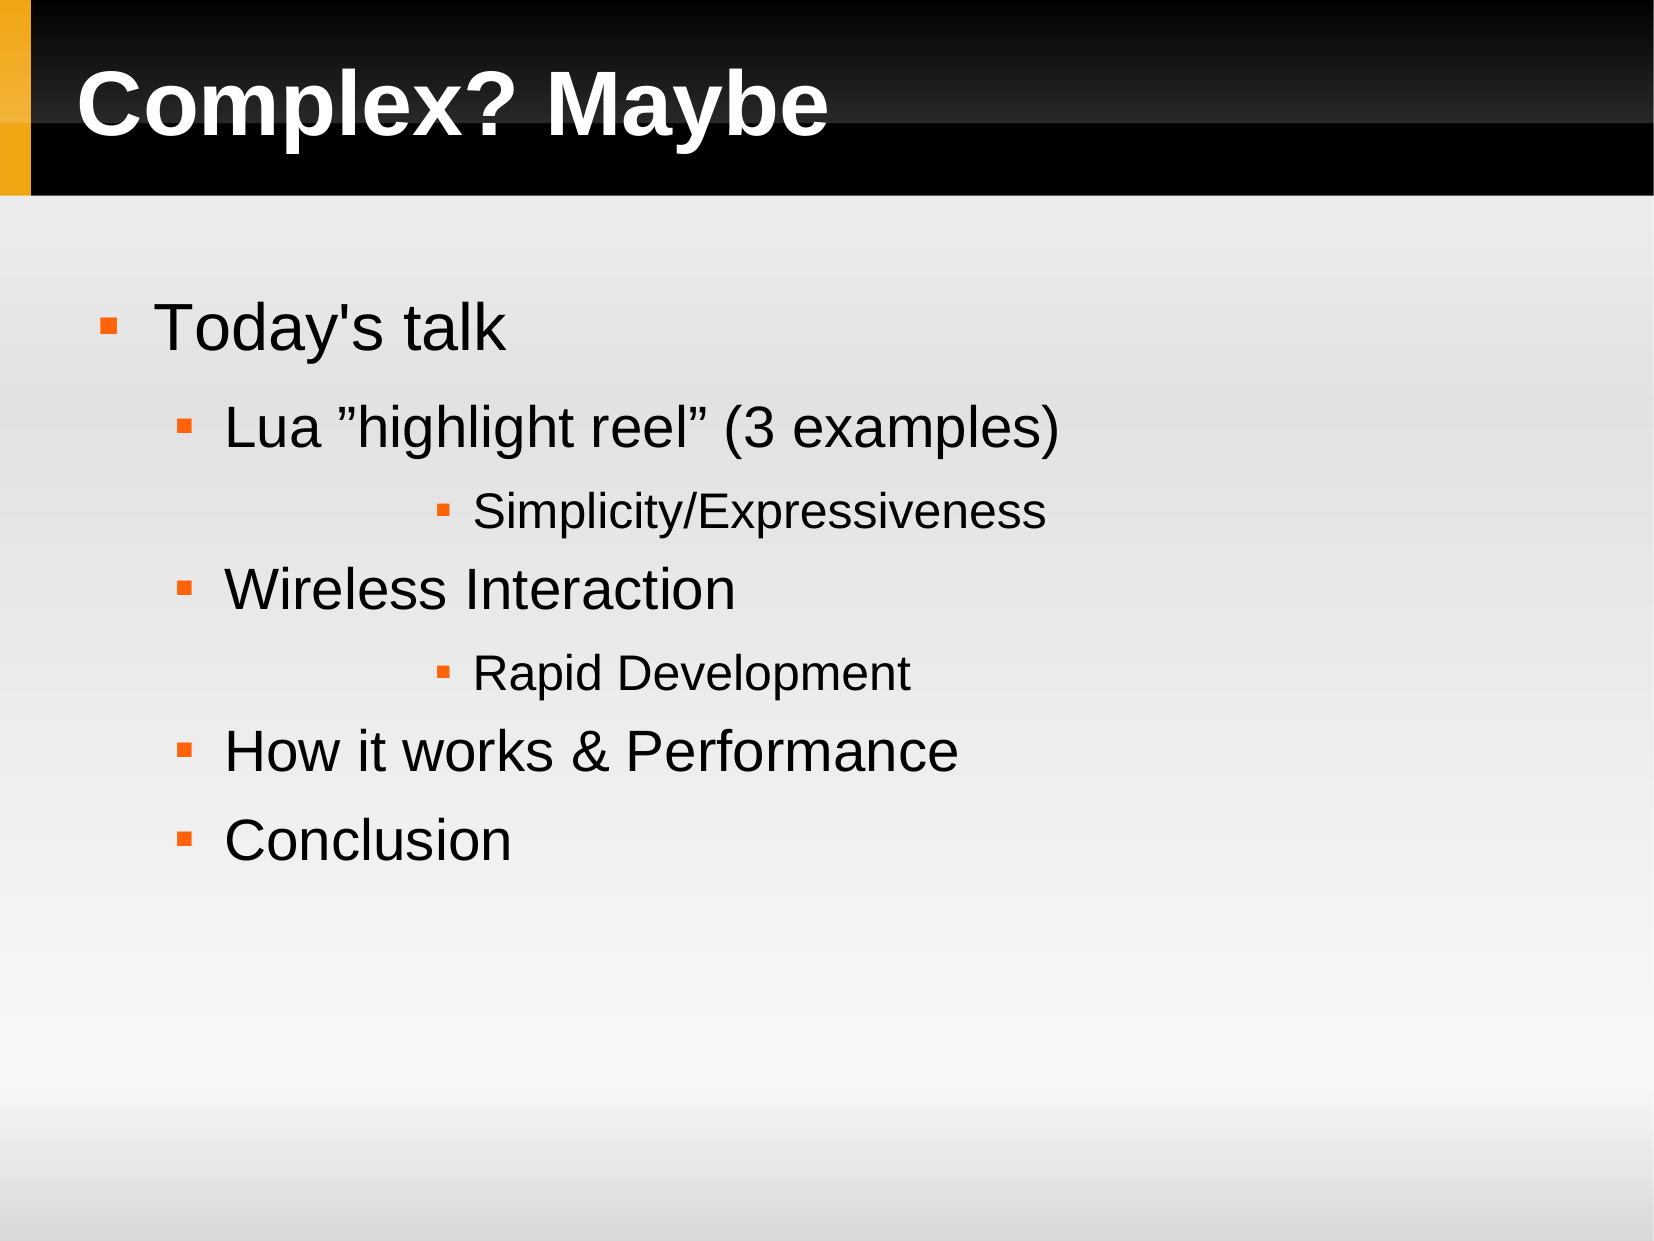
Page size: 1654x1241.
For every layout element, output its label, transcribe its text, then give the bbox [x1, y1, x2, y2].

picture [0, 0, 1654, 1241]
list Today's talk Lua ”highlight reel” (3 examples) Simplicity/Expressiveness Wireless Interaction Rapid Development How it works & Performance Conclusion [82, 290, 1571, 1094]
title Complex? Maybe [76, 7, 1565, 200]
